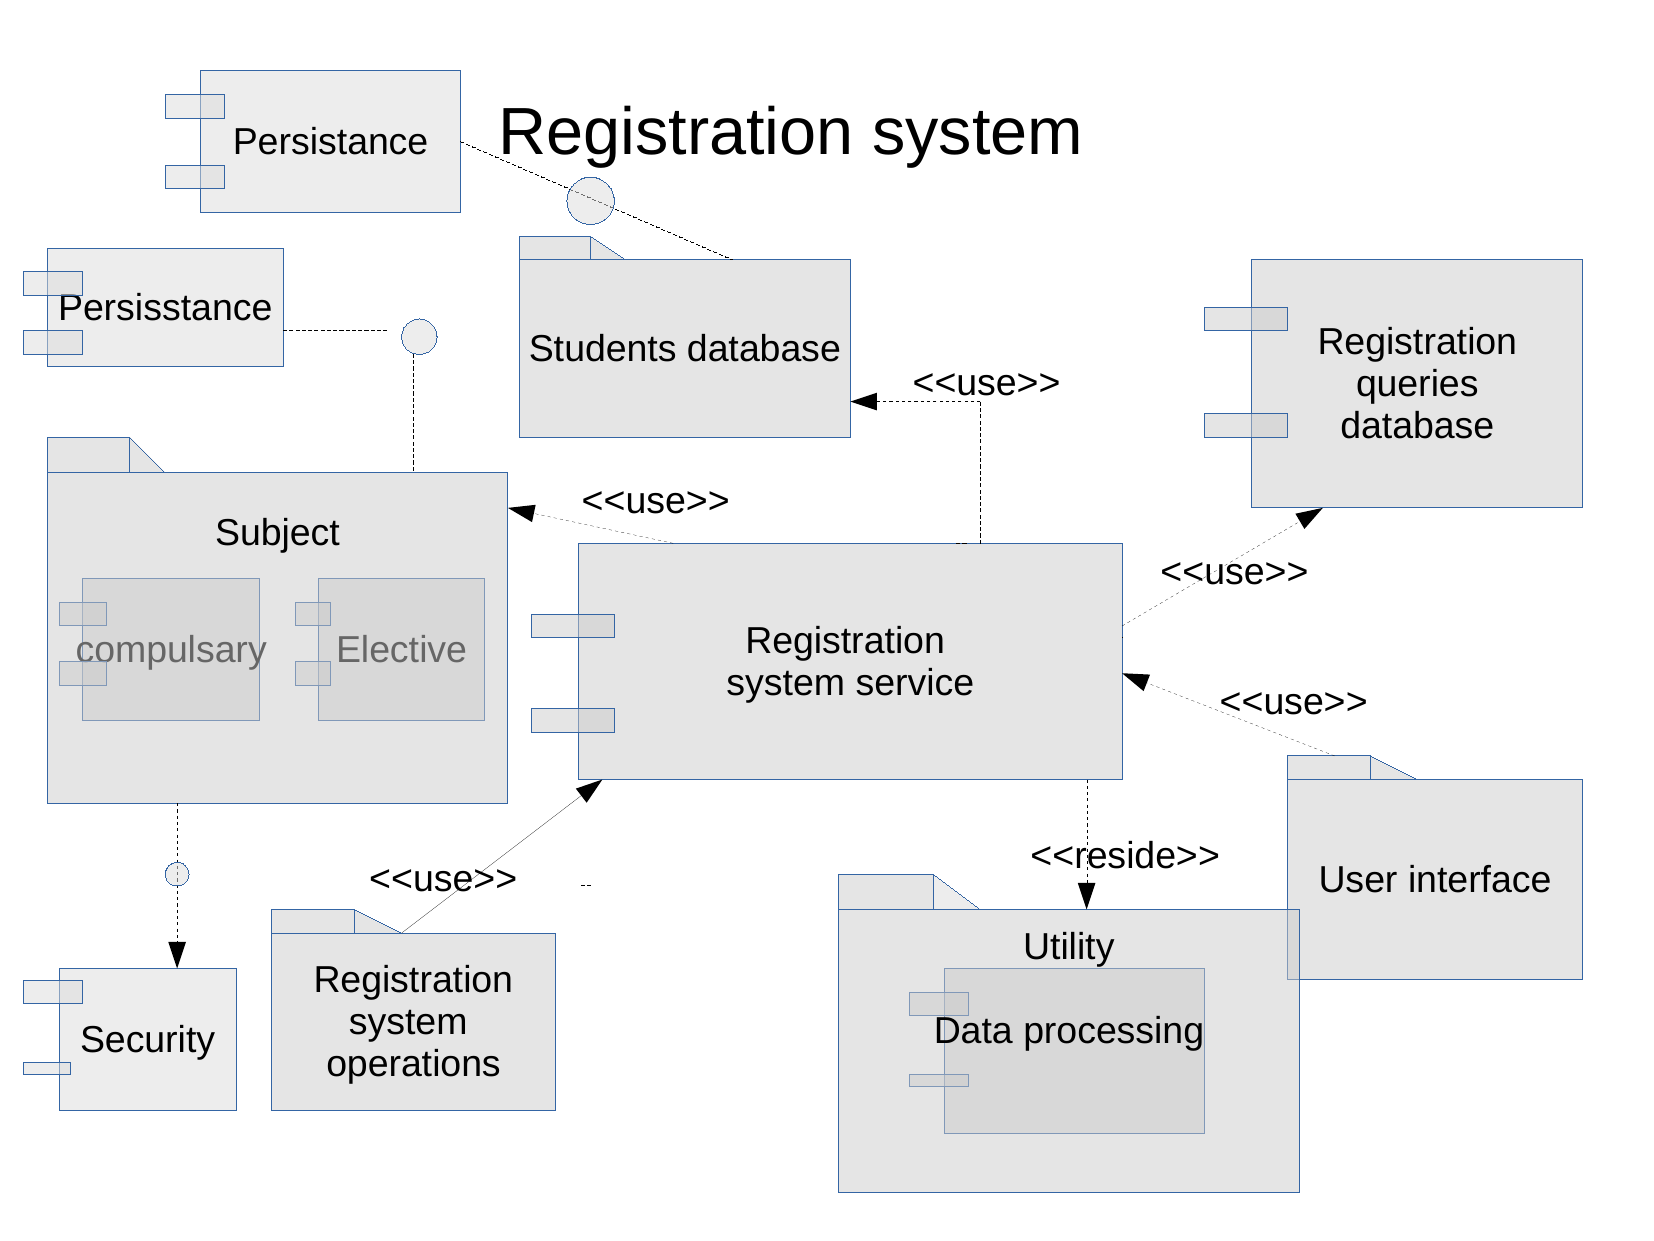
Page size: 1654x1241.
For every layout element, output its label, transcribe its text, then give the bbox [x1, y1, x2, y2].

text_box [401, 318, 438, 355]
text_box <<reside>> [1015, 826, 1241, 884]
text_box Registration system service [578, 543, 1123, 780]
text_box [531, 708, 615, 733]
text_box Students database [519, 259, 851, 438]
text_box User interface [1287, 779, 1583, 980]
text_box [23, 1062, 71, 1075]
text_box <<use>> [897, 354, 1111, 454]
text_box [1204, 413, 1288, 438]
text_box [47, 437, 166, 473]
text_box [271, 909, 401, 934]
text_box [566, 177, 615, 225]
text_box <<use>> [354, 850, 579, 908]
text_box <<use>> [566, 472, 780, 572]
text_box [165, 94, 225, 119]
text_box Security [59, 968, 237, 1111]
text_box Persistance [200, 70, 461, 213]
text_box [519, 236, 627, 260]
text_box [531, 614, 615, 638]
text_box Utility Data processing [838, 909, 1300, 1193]
text_box [23, 330, 83, 355]
text_box [1204, 307, 1288, 331]
text_box <<use>> [1204, 673, 1465, 731]
text_box <<use>> [1145, 543, 1359, 601]
text_box Subject [47, 472, 508, 804]
text_box [23, 980, 83, 1004]
title Registration system [82, 49, 1501, 213]
text_box [23, 271, 83, 296]
text_box [165, 165, 225, 189]
text_box Persisstance [47, 248, 284, 367]
text_box [165, 862, 190, 886]
text_box [1287, 755, 1418, 780]
text_box Registration queries database [1251, 259, 1583, 508]
text_box [838, 874, 981, 910]
text_box Registration system operations [271, 933, 556, 1111]
